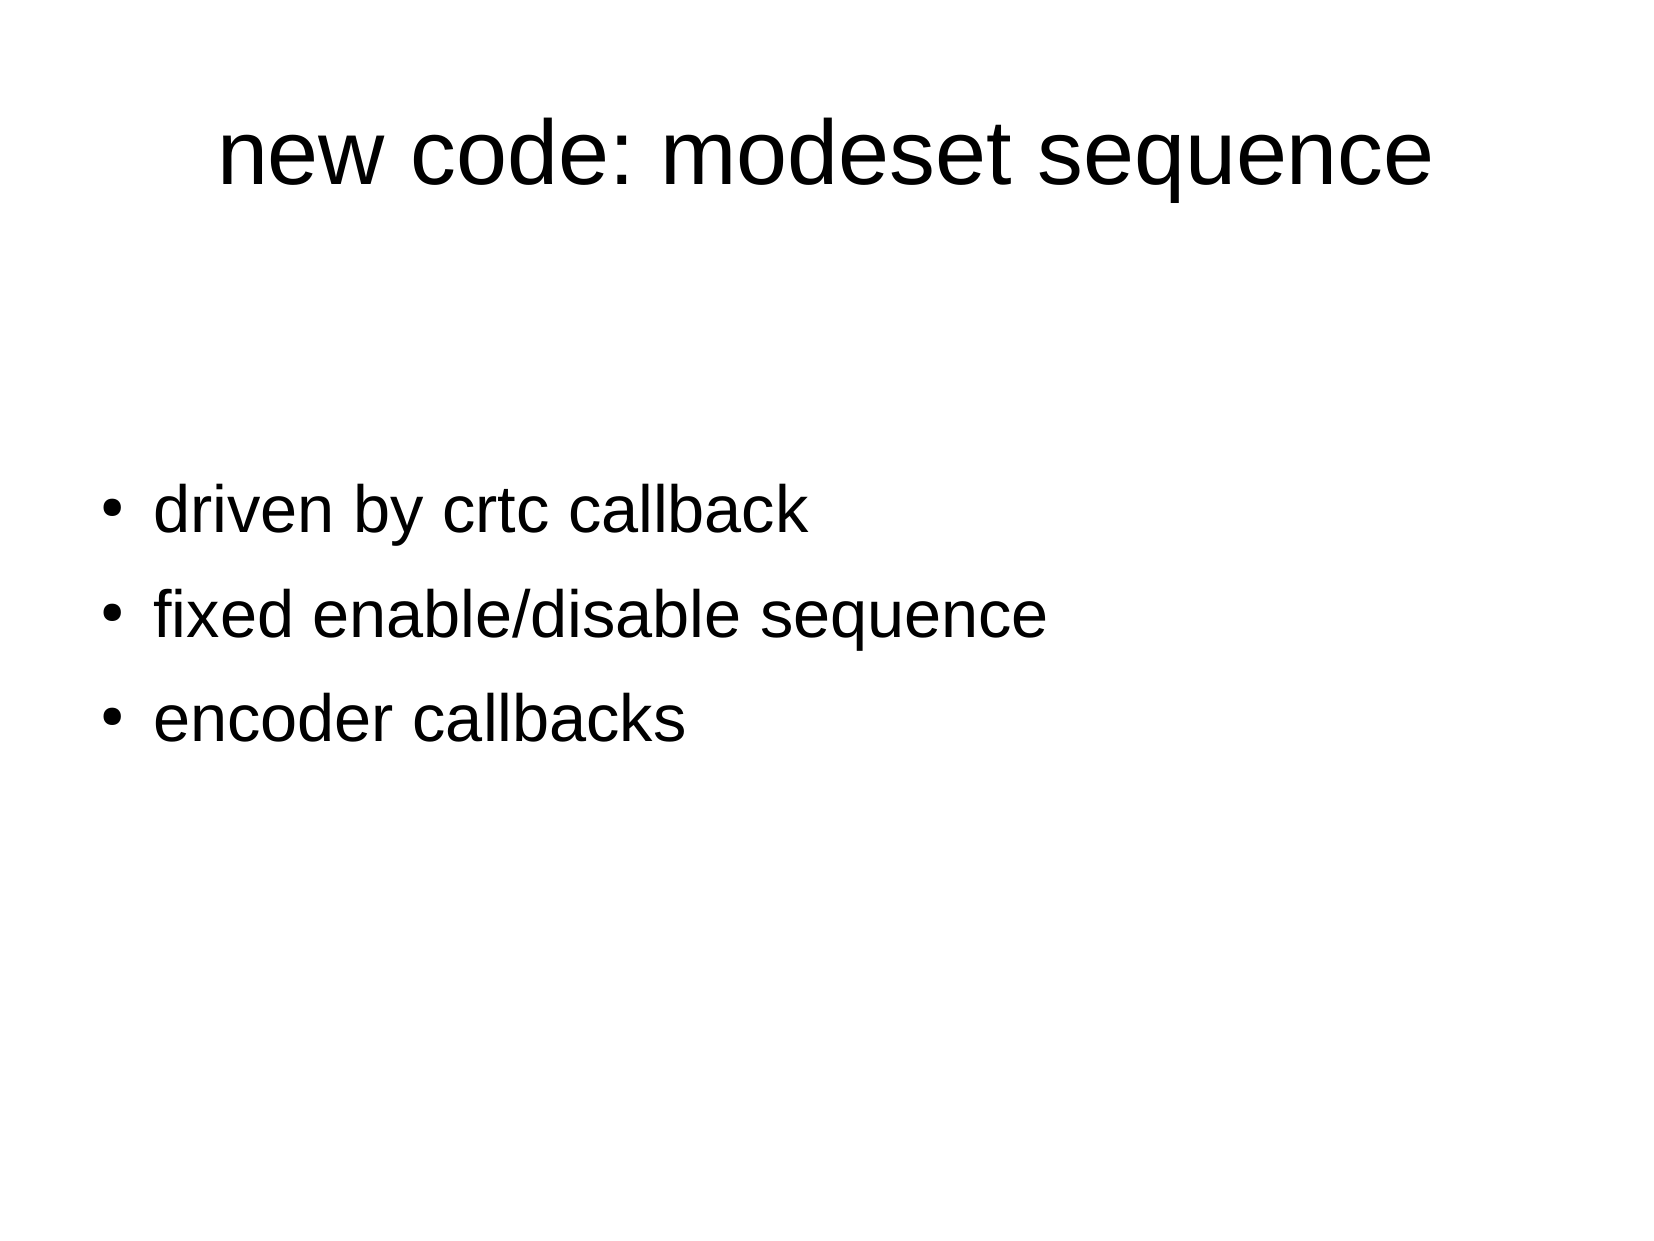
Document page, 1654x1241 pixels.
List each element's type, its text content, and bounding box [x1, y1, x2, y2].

title new code: modeset sequence [82, 49, 1571, 257]
list driven by crtc callback fixed enable/disable sequence encoder callbacks [82, 472, 1571, 1109]
